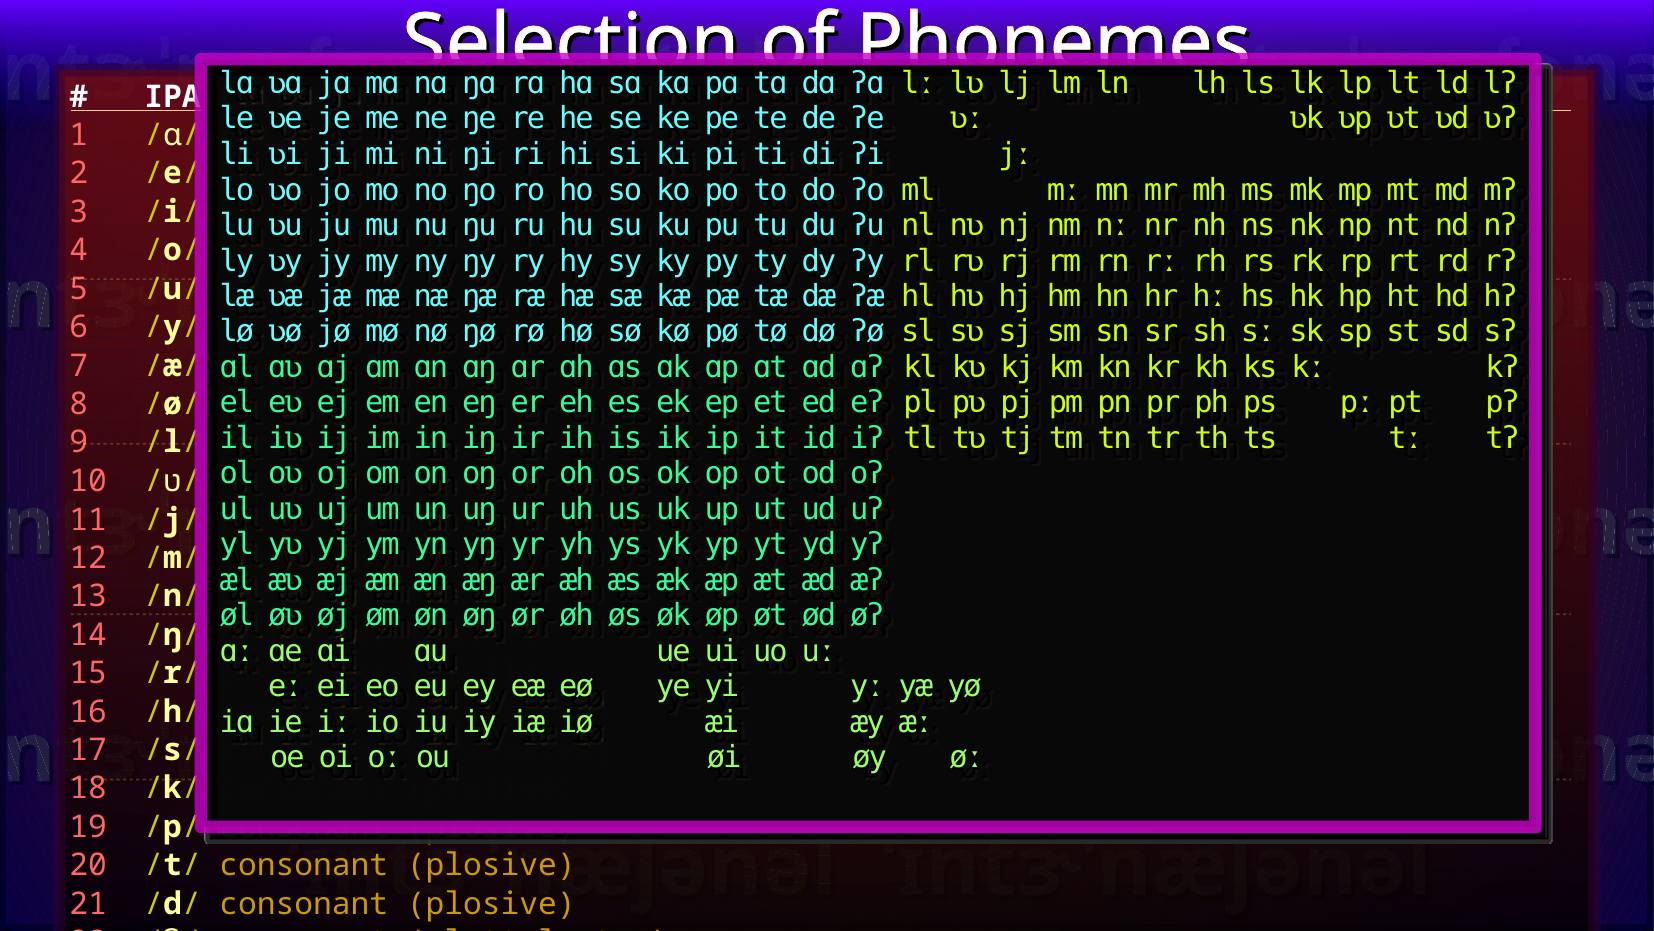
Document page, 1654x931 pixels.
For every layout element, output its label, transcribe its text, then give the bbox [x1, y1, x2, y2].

text_box # IPA Category 1 /ɑ/ vowel 2 /e/ vowel 3 /i/ vowel 4 /o/ vowel 5 /u/ vowel 6 /y/ vowel 7 /æ/ vowel 8 /ø/ vowel 9 /l/ consonant (approximant) 10 /ʋ/ consonant (approximant) 11 /j/ consonant (approximant) 12 /m/ consonant (nasal) 13 /n/ consonant (nasal) 14 /ŋ/ consonant (nasal) 15 /r/ consonant (trill) 16 /h/ consonant (fricative) 17 /s/ consonant (fricative) 18 /k/ consonant (plosive) 19 /p/ consonant (plosive) 20 /t/ consonant (plosive) 21 /d/ consonant (plosive) 22 /ʔ/ consonant (glottal stop) [59, 70, 1595, 898]
text_box lɑ ʋɑ jɑ mɑ nɑ ŋɑ rɑ hɑ sɑ kɑ pɑ tɑ dɑ ʔɑ lː lʋ lj lm ln lh ls lk lp lt ld lʔ le ʋe je me ne ŋe re he se ke pe te de ʔe ʋː ʋk ʋp ʋt ʋd ʋʔ li ʋi ji mi ni ŋi ri hi si ki pi ti di ʔi jː lo ʋo jo mo no ŋo ro ho so ko po to do ʔo ml mː mn mr mh ms mk mp mt md mʔ lu ʋu ju mu nu ŋu ru hu su ku pu tu du ʔu nl nʋ nj nm nː nr nh ns nk np nt nd nʔ ly ʋy jy my ny ŋy ry hy sy ky py ty dy ʔy rl rʋ rj rm rn rː rh rs rk rp rt rd rʔ læ ʋæ jæ mæ næ ŋæ ræ hæ sæ kæ pæ tæ dæ ʔæ hl hʋ hj hm hn hr hː hs hk hp ht hd hʔ lø ʋø jø mø nø ŋø rø hø sø kø pø tø dø ʔø sl sʋ sj sm sn sr sh sː sk sp st sd sʔ ɑl ɑʋ ɑj ɑm ɑn ɑŋ ɑr ɑh ɑs ɑk ɑp ɑt ɑd ɑʔ kl kʋ kj km kn kr kh ks kː kʔ el eʋ ej em en eŋ er eh es ek ep et ed eʔ pl pʋ pj pm pn pr ph ps pː pt pʔ il iʋ ij im in iŋ ir ih is ik ip it id iʔ tl tʋ tj tm tn tr th ts tː tʔ ol oʋ oj om on oŋ or oh os ok op ot od oʔ ul uʋ uj um un uŋ ur uh us uk up ut ud uʔ yl yʋ yj ym yn yŋ yr yh ys yk yp yt yd yʔ æl æʋ æj æm æn æŋ ær æh æs æk æp æt æd æʔ øl øʋ øj øm øn øŋ ør øh øs øk øp øt ød øʔ ɑː ɑe ɑi ɑu ue ui uo uː eː ei eo eu ey eæ eø ye yi yː yæ yø iɑ ie iː io iu iy iæ iø æi æy æː oe oi oː ou øi øy øː [200, 59, 1536, 827]
title Selection of Phonemes [0, 0, 1654, 130]
